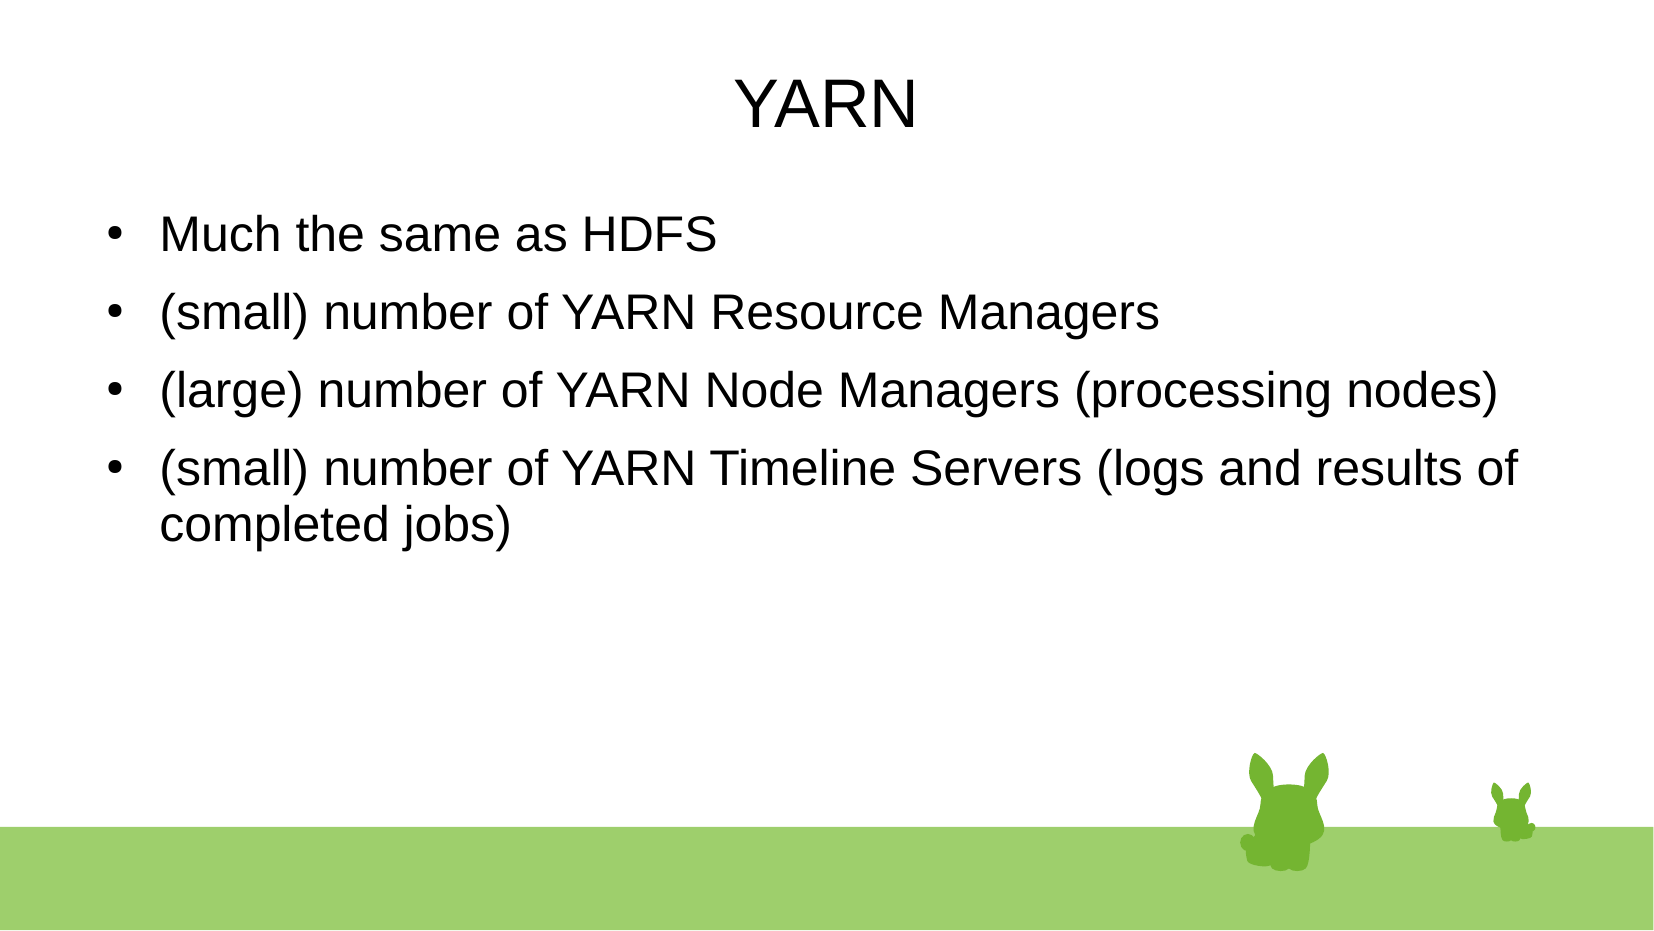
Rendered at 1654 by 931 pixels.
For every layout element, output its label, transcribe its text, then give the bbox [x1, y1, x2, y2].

title YARN [88, 29, 1565, 178]
list Much the same as HDFS (small) number of YARN Resource Managers (large) number of YARN Node Managers (processing nodes) (small) number of YARN Timeline Servers (logs and results of completed jobs) [88, 206, 1565, 739]
